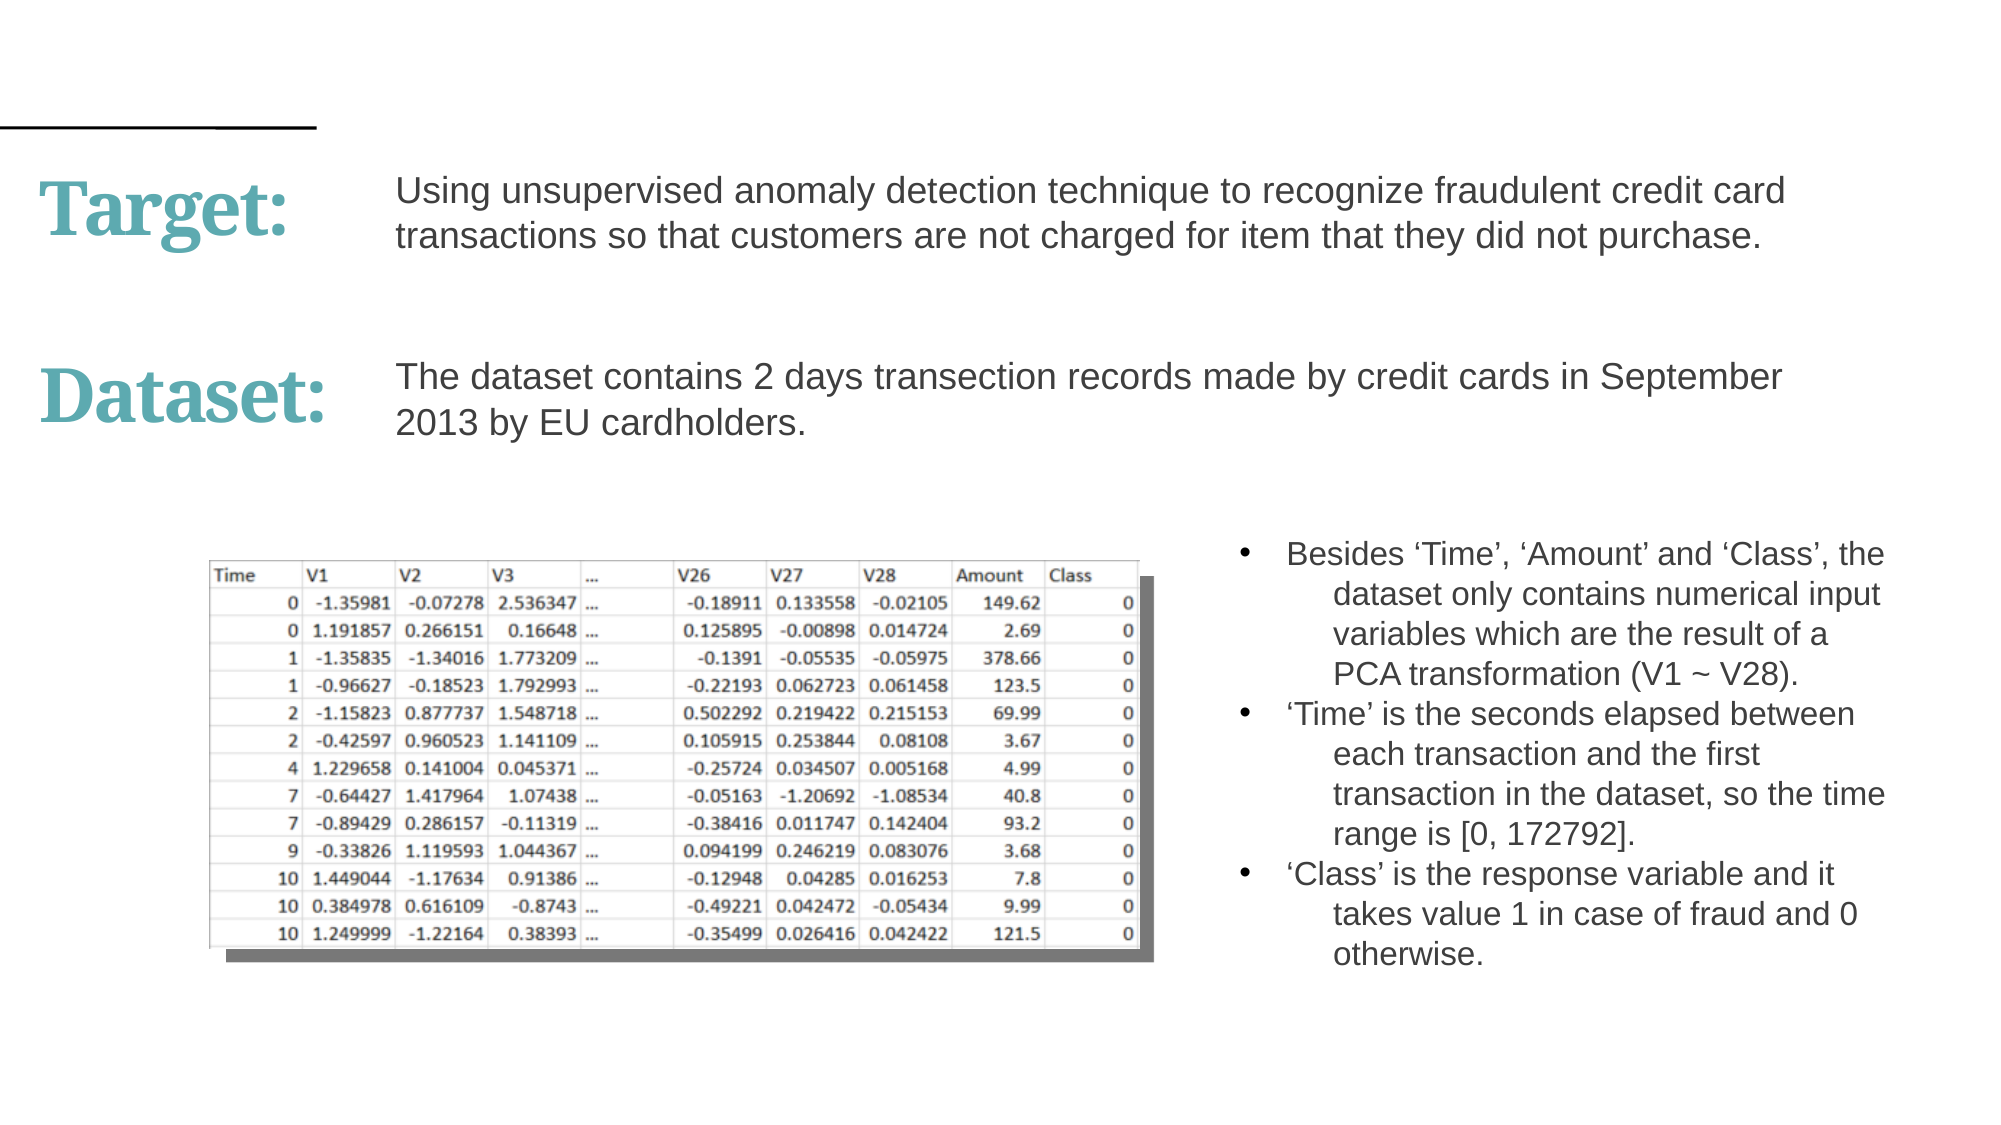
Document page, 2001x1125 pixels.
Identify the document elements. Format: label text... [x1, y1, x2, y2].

text_box The dataset contains 2 days transection records made by credit cards in September 2013 by EU cardholders. [380, 344, 1810, 451]
text_box Besides ‘Time’, ‘Amount’ and ‘Class’, the dataset only contains numerical input variables which are the result of a PCA transformation (V1 ~ V28). ‘Time’ is the seconds elapsed between each transaction and the first transaction in the dataset, so the time range is [0, 172792]. ‘Class’ is the response variable and it takes value 1 in case of fraud and 0 otherwise. [1224, 525, 1920, 985]
text_box Dataset: [39, 312, 381, 484]
text_box Using unsupervised anomaly detection technique to recognize fraudulent credit card transactions so that customers are not charged for item that they did not purchase. [380, 158, 1873, 265]
picture [209, 560, 1140, 949]
title Target: [39, 126, 381, 297]
